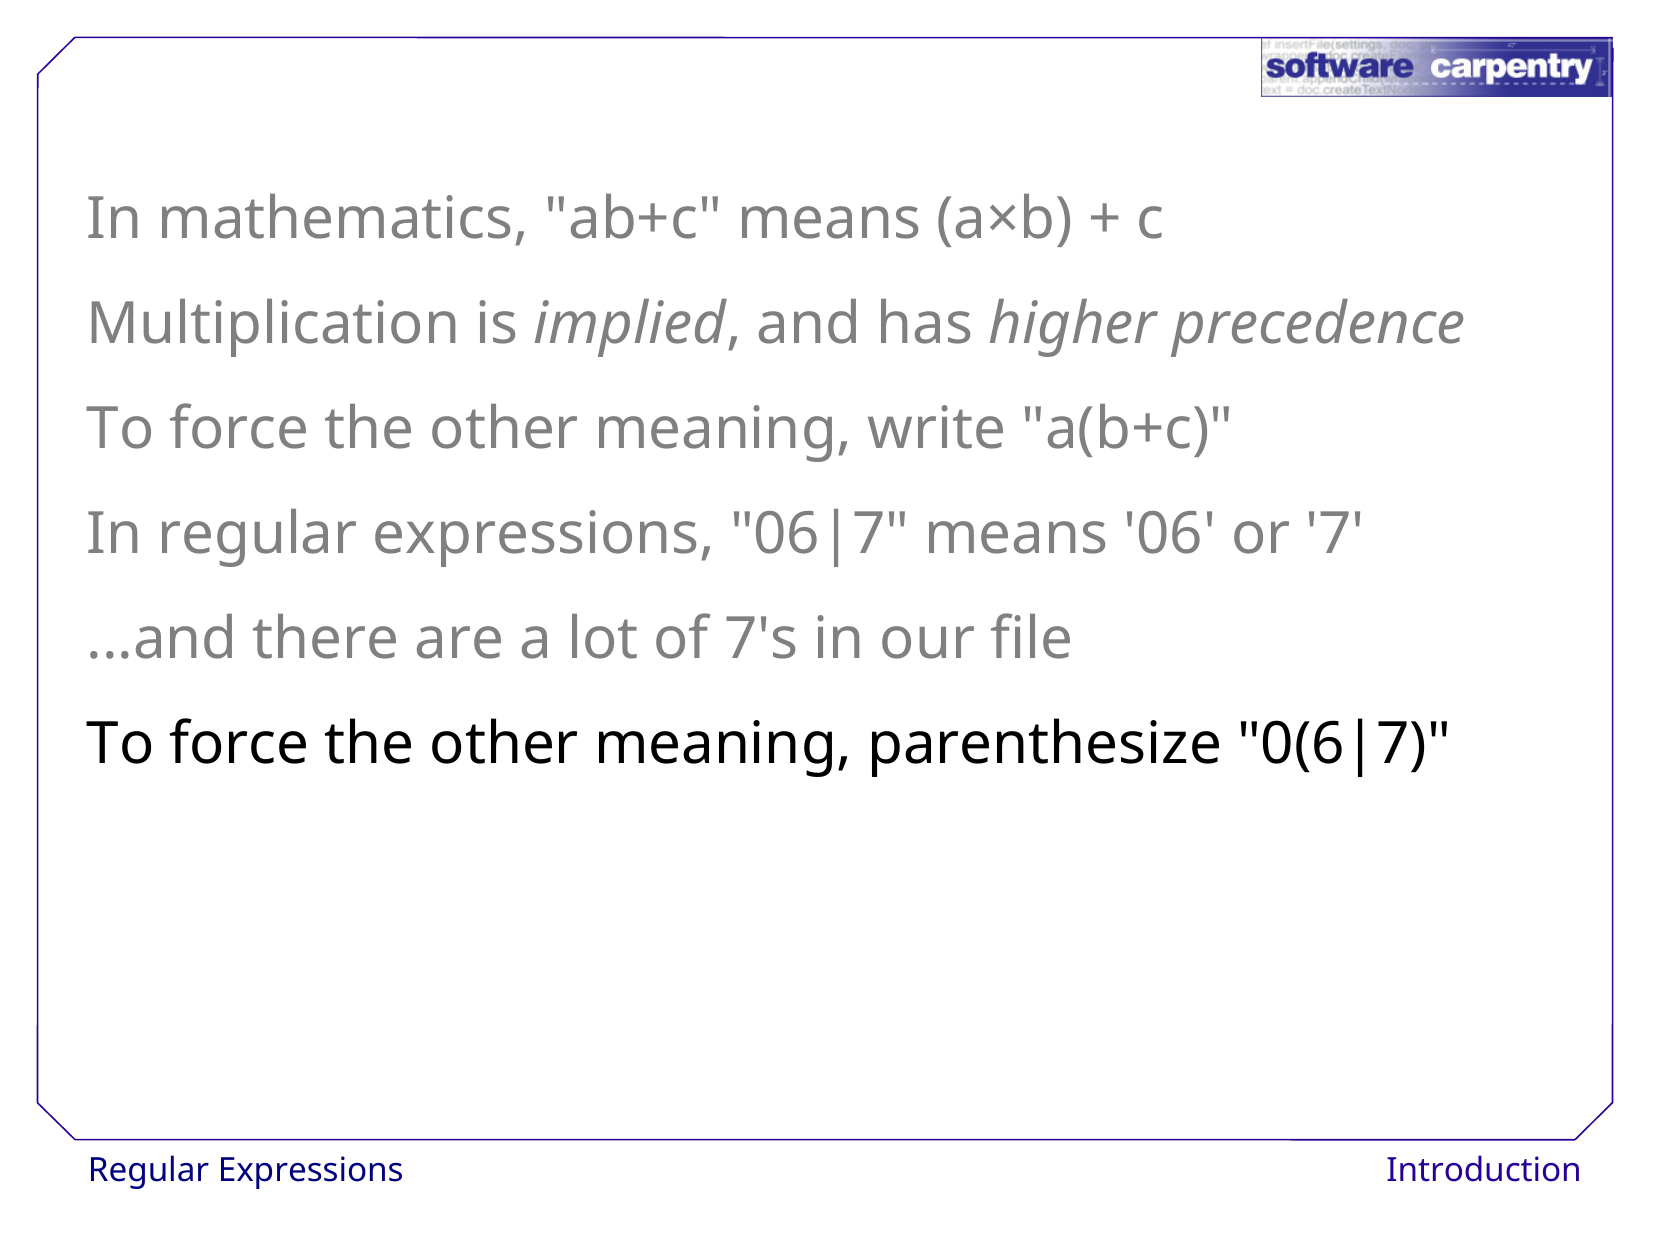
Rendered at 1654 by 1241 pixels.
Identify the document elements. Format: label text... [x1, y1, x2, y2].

picture [1261, 39, 1613, 97]
text_box In mathematics, "ab+c" means (a×b) + c Multiplication is implied, and has higher precedence To force the other meaning, write "a(b+c)" In regular expressions, "06|7" means '06' or '7' ...and there are a lot of 7's in our file To force the other meaning, parenthesize "0(6|7)" [71, 137, 1631, 784]
